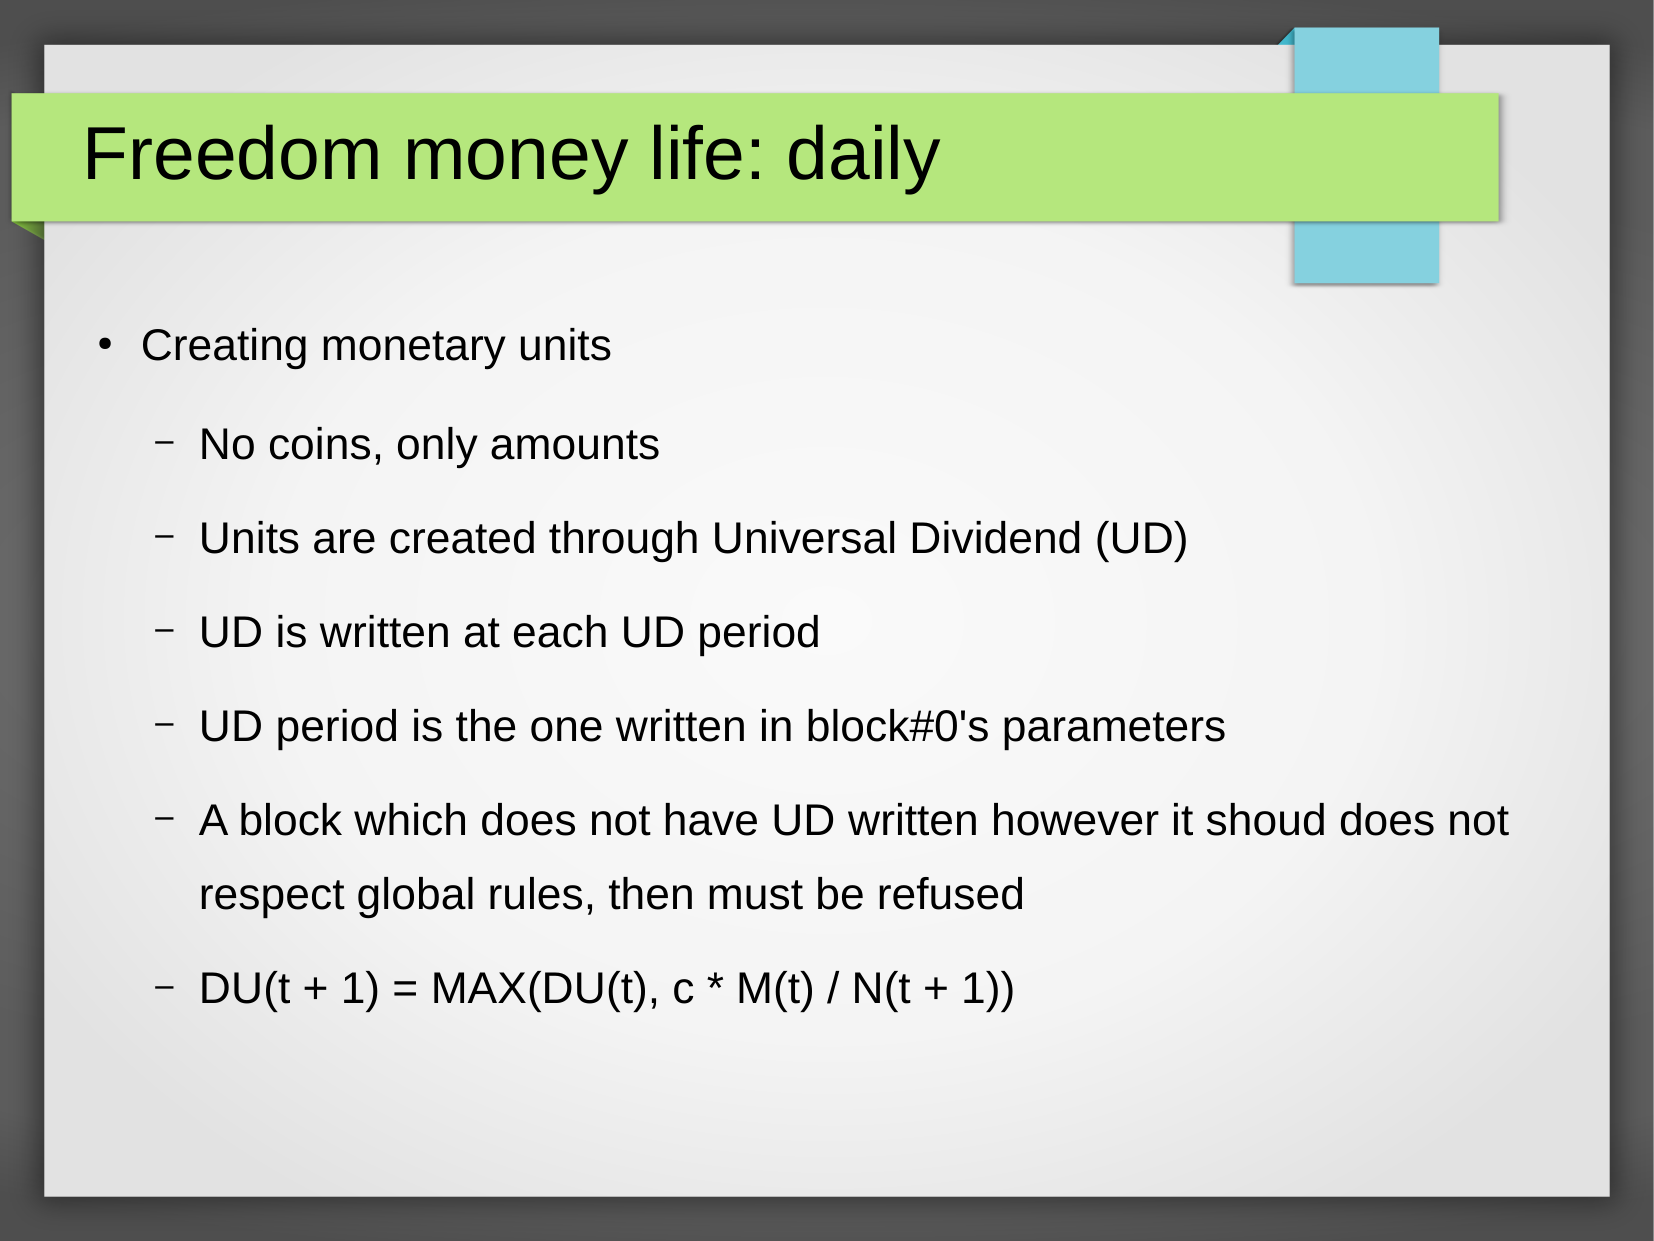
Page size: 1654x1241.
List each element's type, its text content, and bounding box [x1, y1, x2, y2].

picture [0, 0, 1654, 1241]
list Creating monetary units No coins, only amounts Units are created through Universal Dividend (UD) UD is written at each UD period UD period is the one written in block#0's parameters A block which does not have UD written however it shoud does not respect global rules, then must be refused DU(t + 1) = MAX(DU(t), c * M(t) / N(t + 1)) [82, 295, 1571, 1015]
title Freedom money life: daily [82, 94, 1477, 213]
